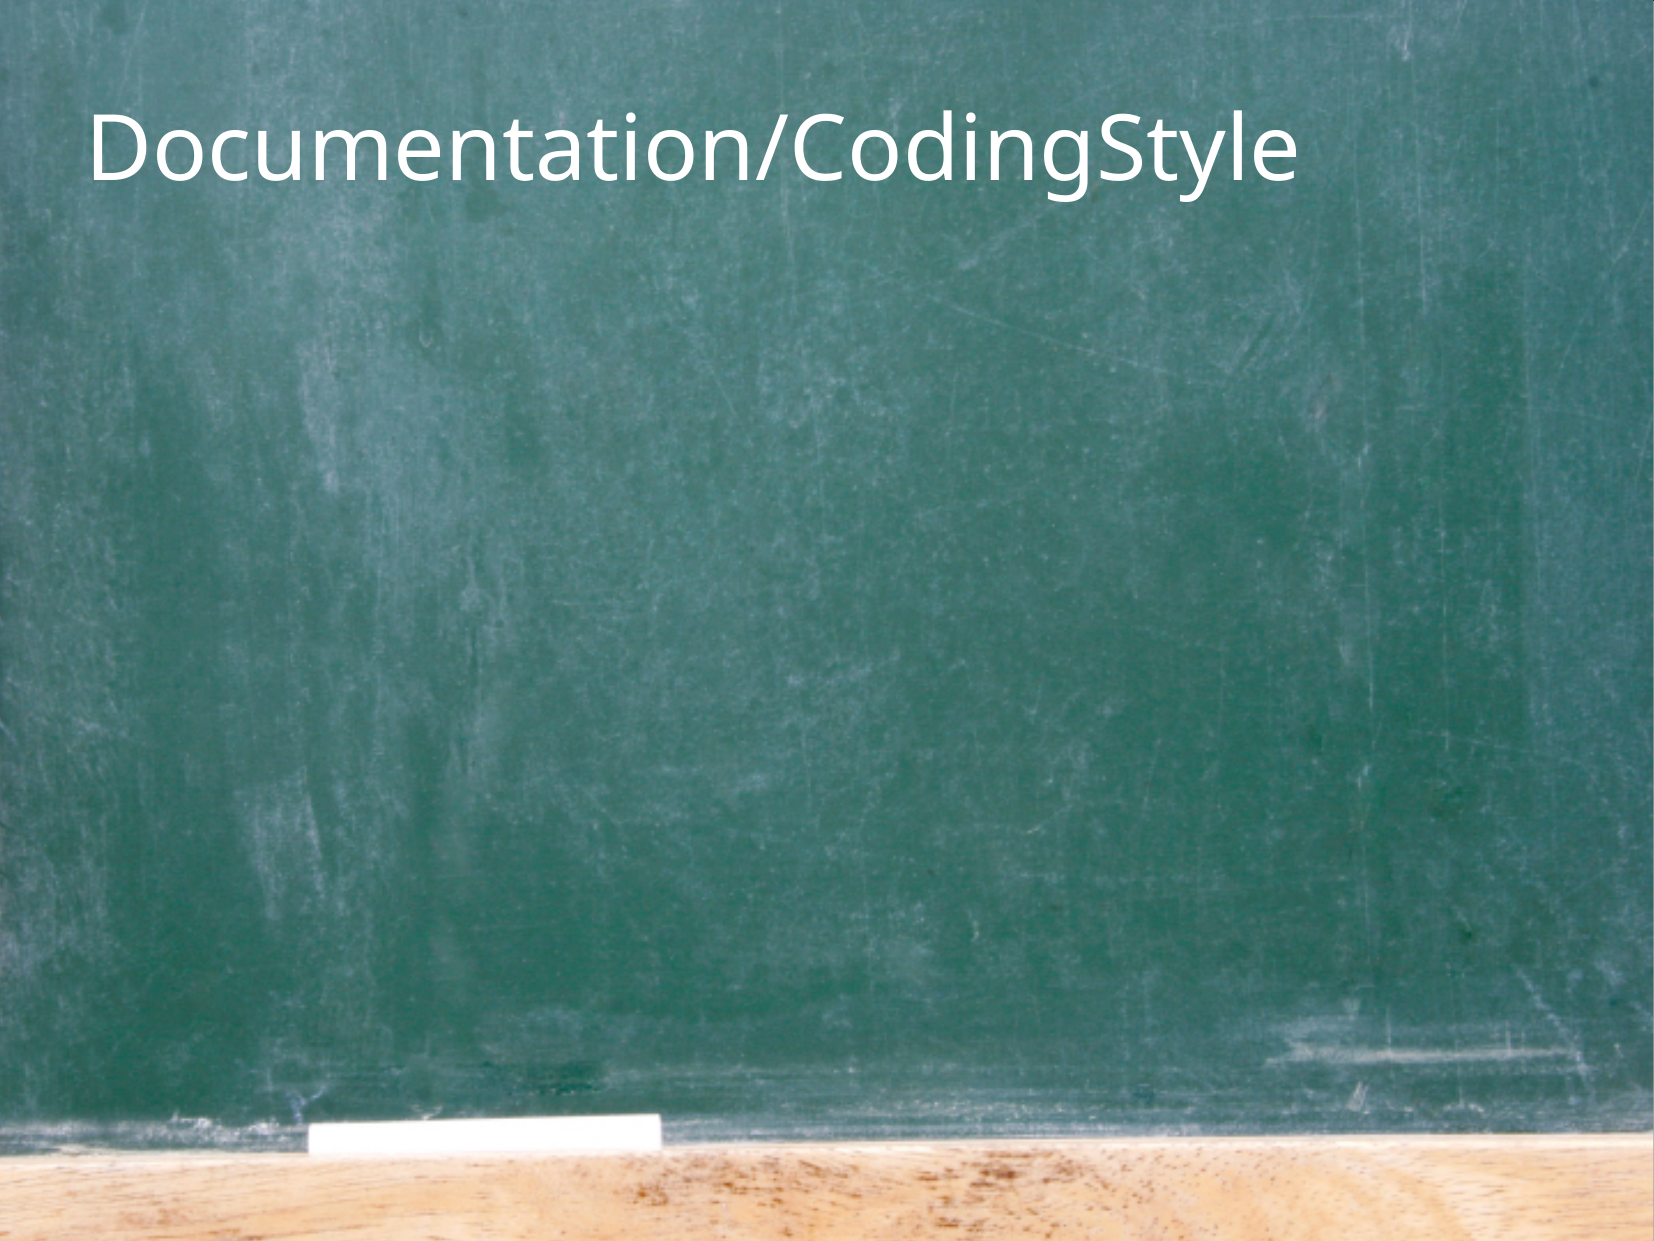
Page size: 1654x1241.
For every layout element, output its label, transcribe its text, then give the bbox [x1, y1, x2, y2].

text_box Documentation/CodingStyle [70, 74, 1391, 197]
picture [0, 0, 1654, 1241]
